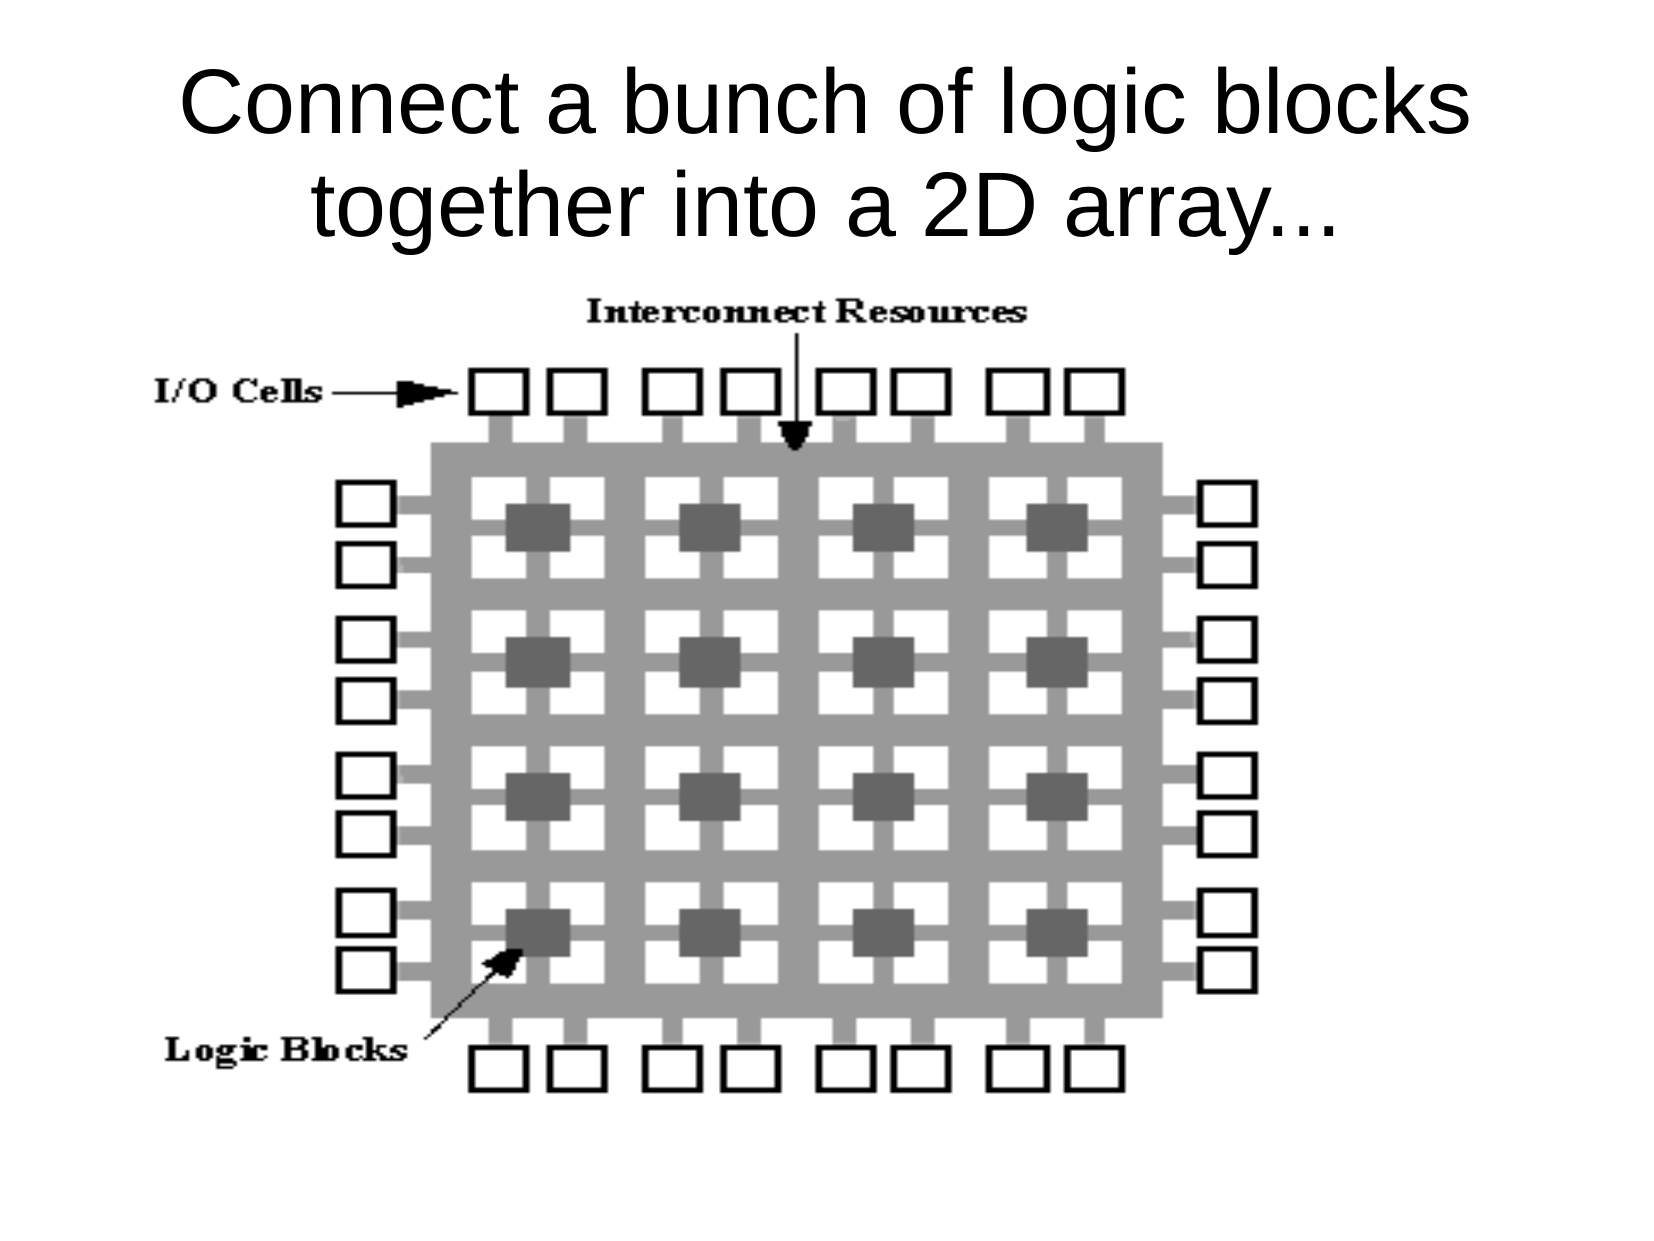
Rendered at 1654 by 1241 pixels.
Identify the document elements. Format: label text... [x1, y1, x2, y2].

title Connect a bunch of logic blocks together into a 2D array... [82, 49, 1571, 257]
picture [112, 262, 1426, 1163]
